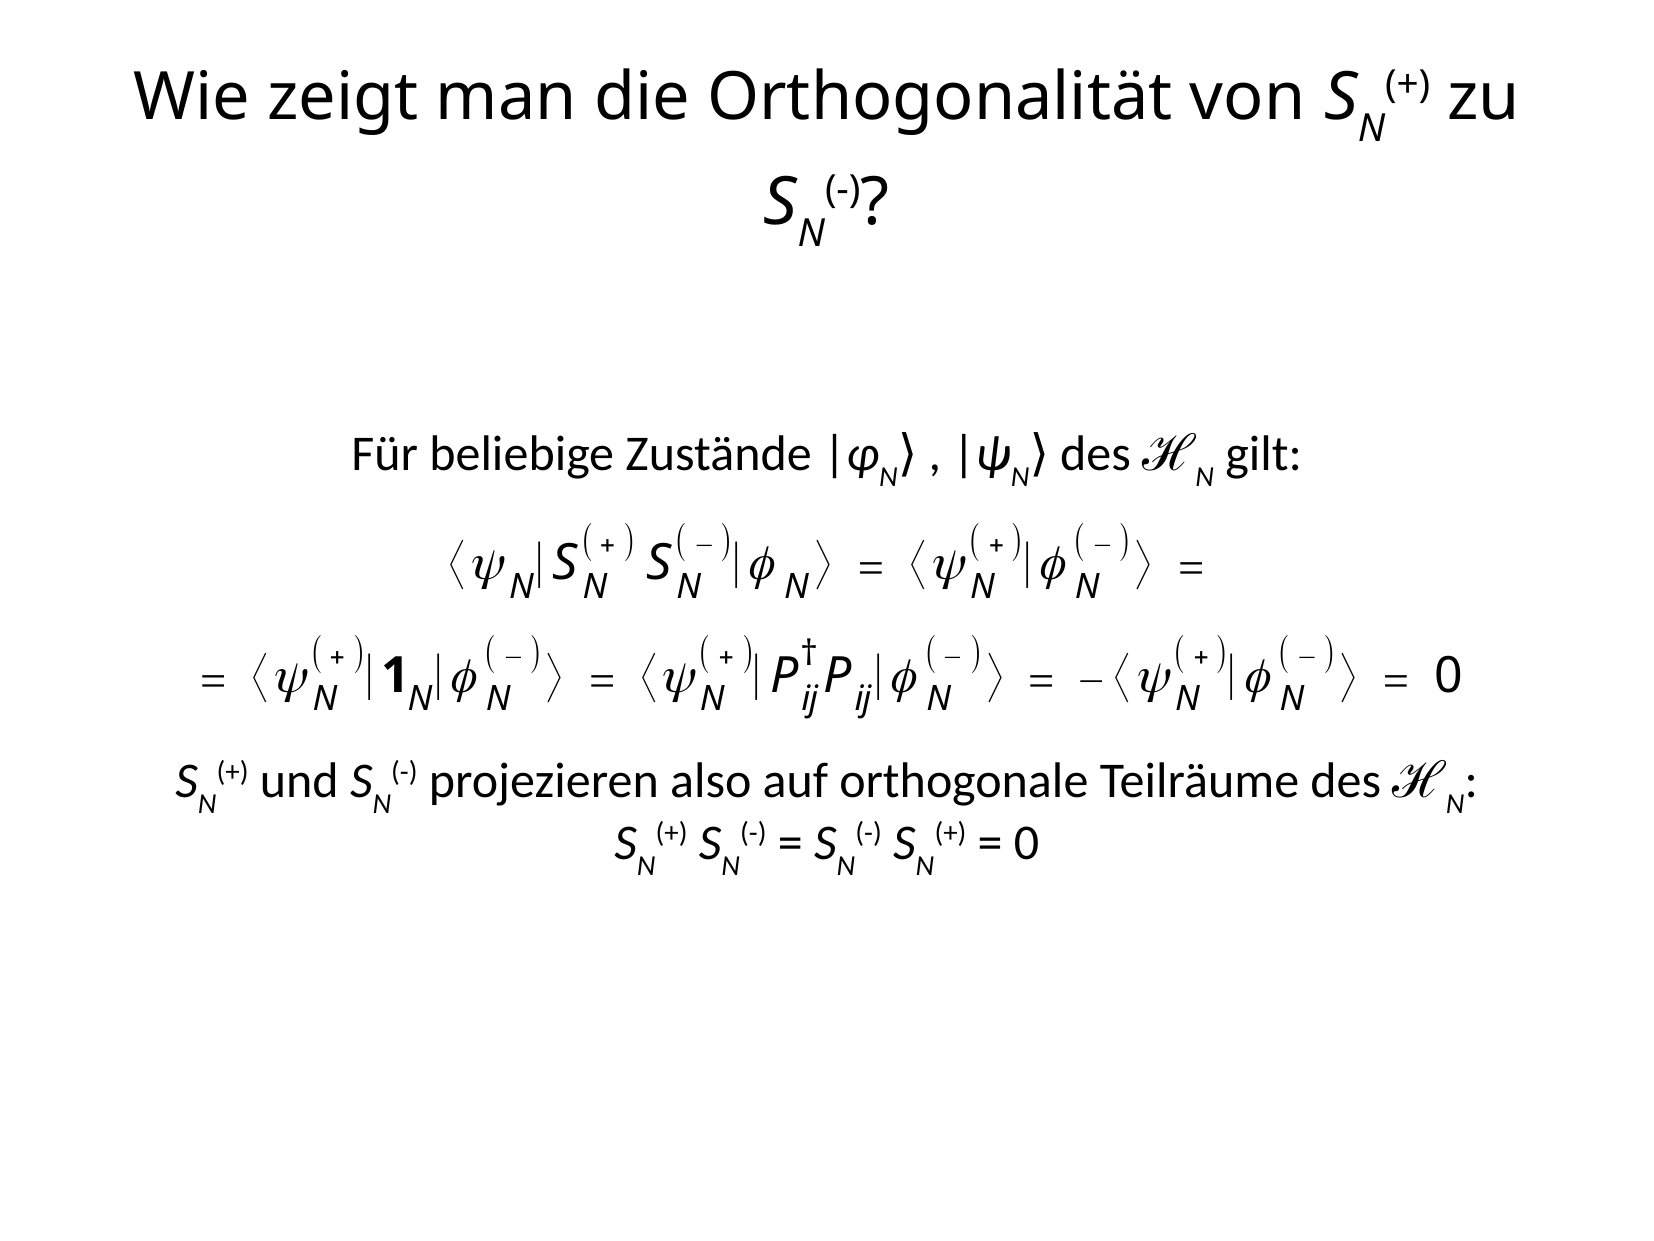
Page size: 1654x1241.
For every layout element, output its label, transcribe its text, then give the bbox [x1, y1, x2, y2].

subtitle Für beliebige Zustände |φN⟩ , |ψN⟩ des ℋN gilt: SN(+) und SN(-) projezieren also auf orthogonale Teilräume des ℋN: SN(+) SN(-) = SN(-) SN(+) = 0 [82, 290, 1571, 1010]
chart [187, 520, 1467, 720]
title Wie zeigt man die Orthogonalität von SN(+) zu SN(-)? [82, 49, 1571, 257]
